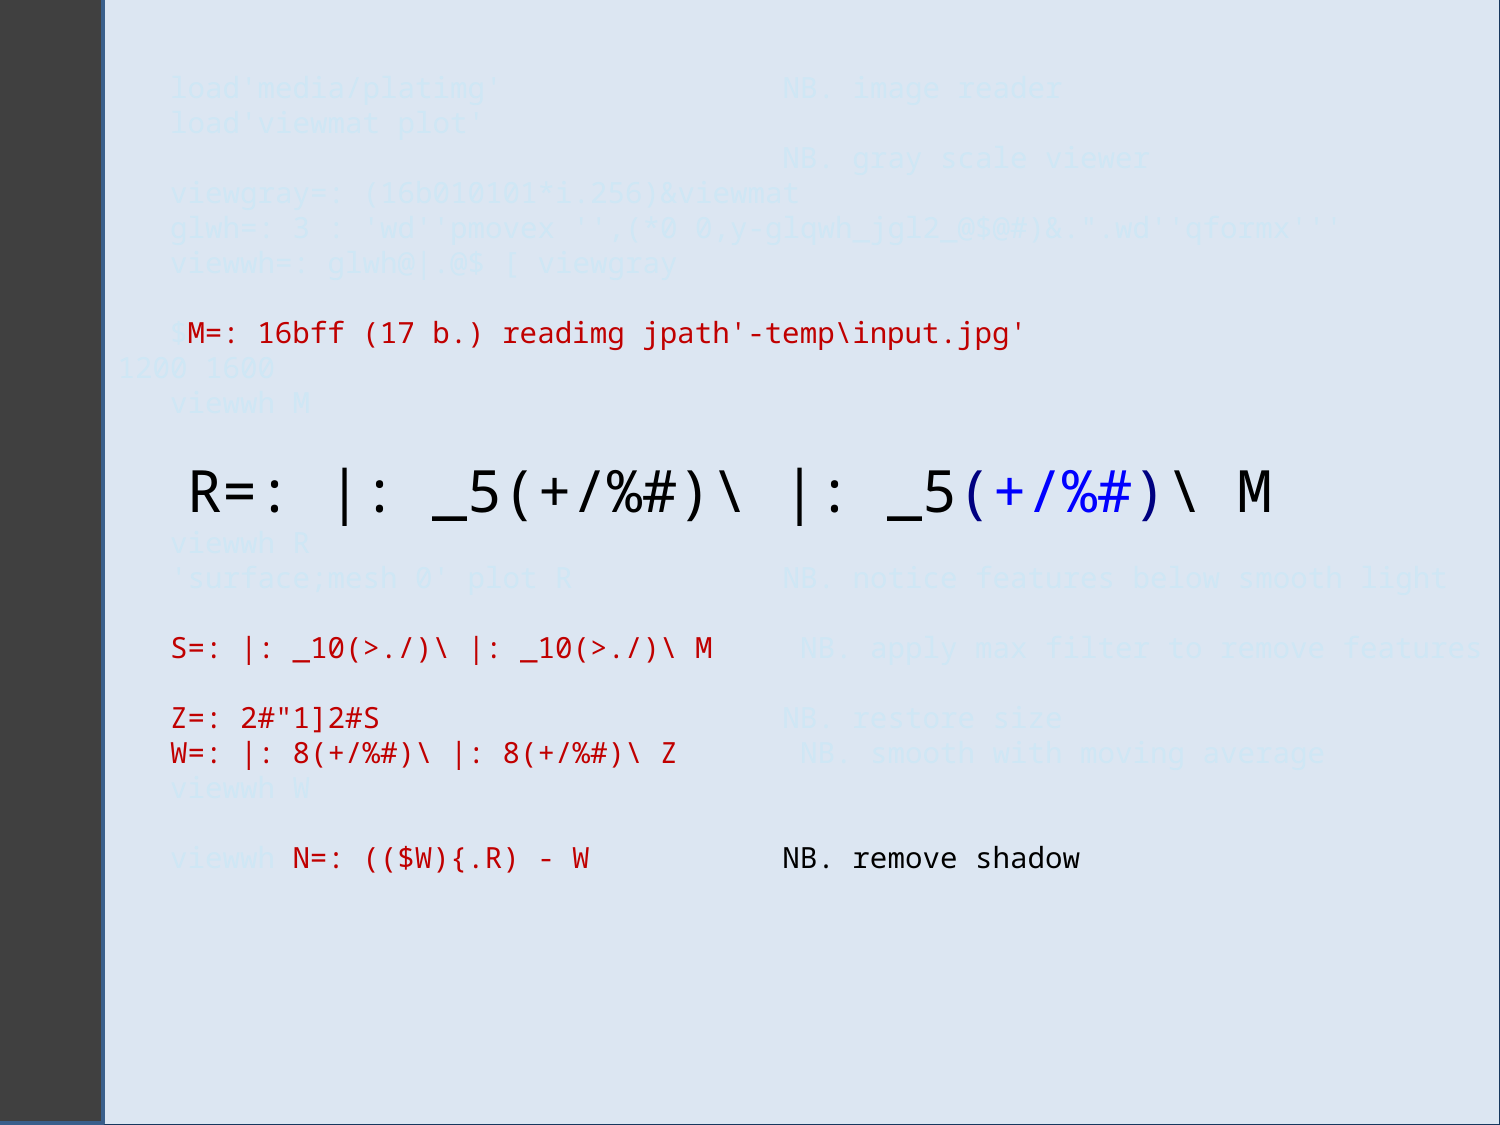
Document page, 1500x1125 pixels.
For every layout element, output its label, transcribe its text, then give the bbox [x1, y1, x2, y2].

text_box [0, 0, 1500, 1125]
text_box load'media/platimg' NB. image reader load'viewmat plot' NB. gray scale viewer viewgray=: (16b010101*i.256)&viewmat glwh=: 3 : 'wd''pmovex '',(*0 0,y-glqwh_jgl2_@$@#)&.".wd''qformx''' viewwh=: glwh@|.@$ [ viewgray $M=: 16bff (17 b.) readimg jpath'-temp\input.jpg' 1200 1600 viewwh M R=: |: _5(+/%#)\ |: _5(+/%#)\ M viewwh R 'surface;mesh 0' plot R NB. notice features below smooth light S=: |: _10(>./)\ |: _10(>./)\ M NB. apply max filter to remove features Z=: 2#"1]2#S NB. restore size W=: |: 8(+/%#)\ |: 8(+/%#)\ Z NB. smooth with moving average viewwh W viewwh N=: (($W){.R) - W NB. remove shadow [103, 62, 1500, 882]
